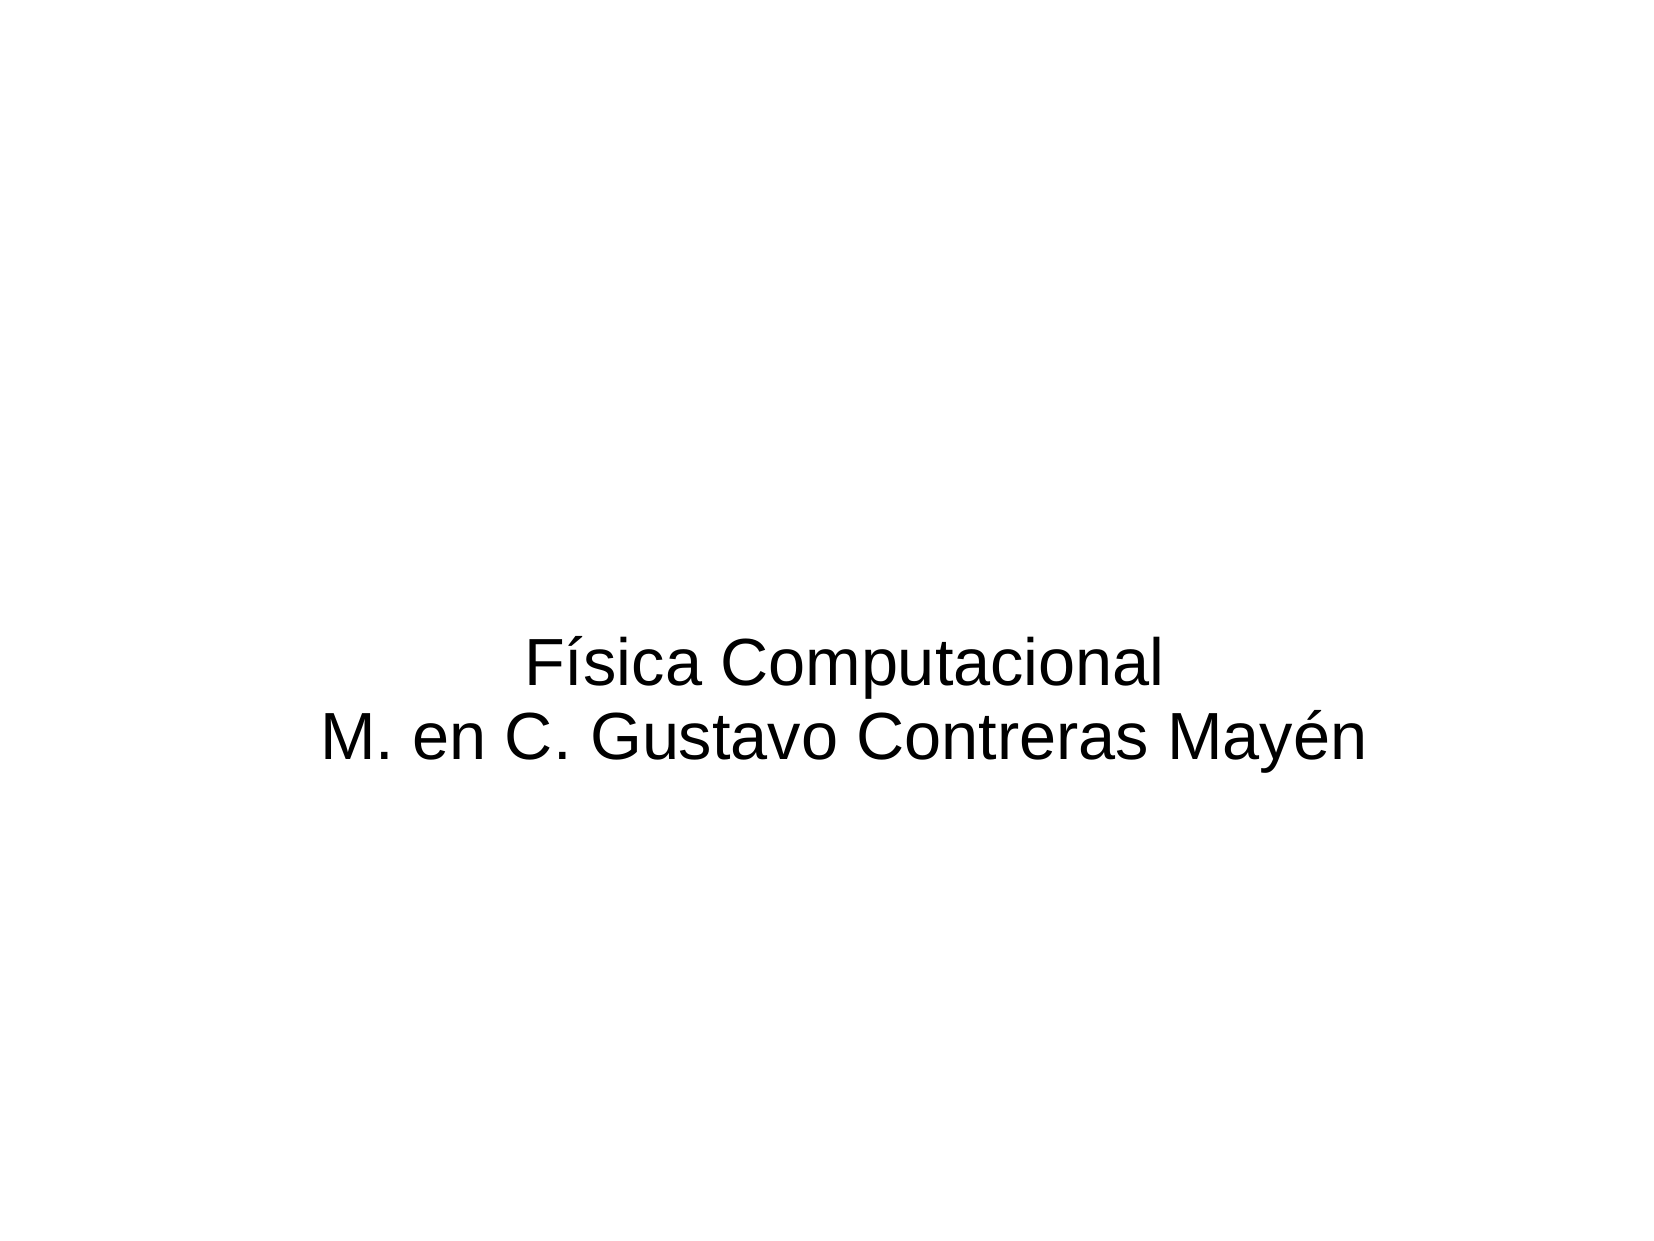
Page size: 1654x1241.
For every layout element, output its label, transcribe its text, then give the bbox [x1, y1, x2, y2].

subtitle Física Computacional M. en C. Gustavo Contreras Mayén [82, 297, 1571, 1102]
